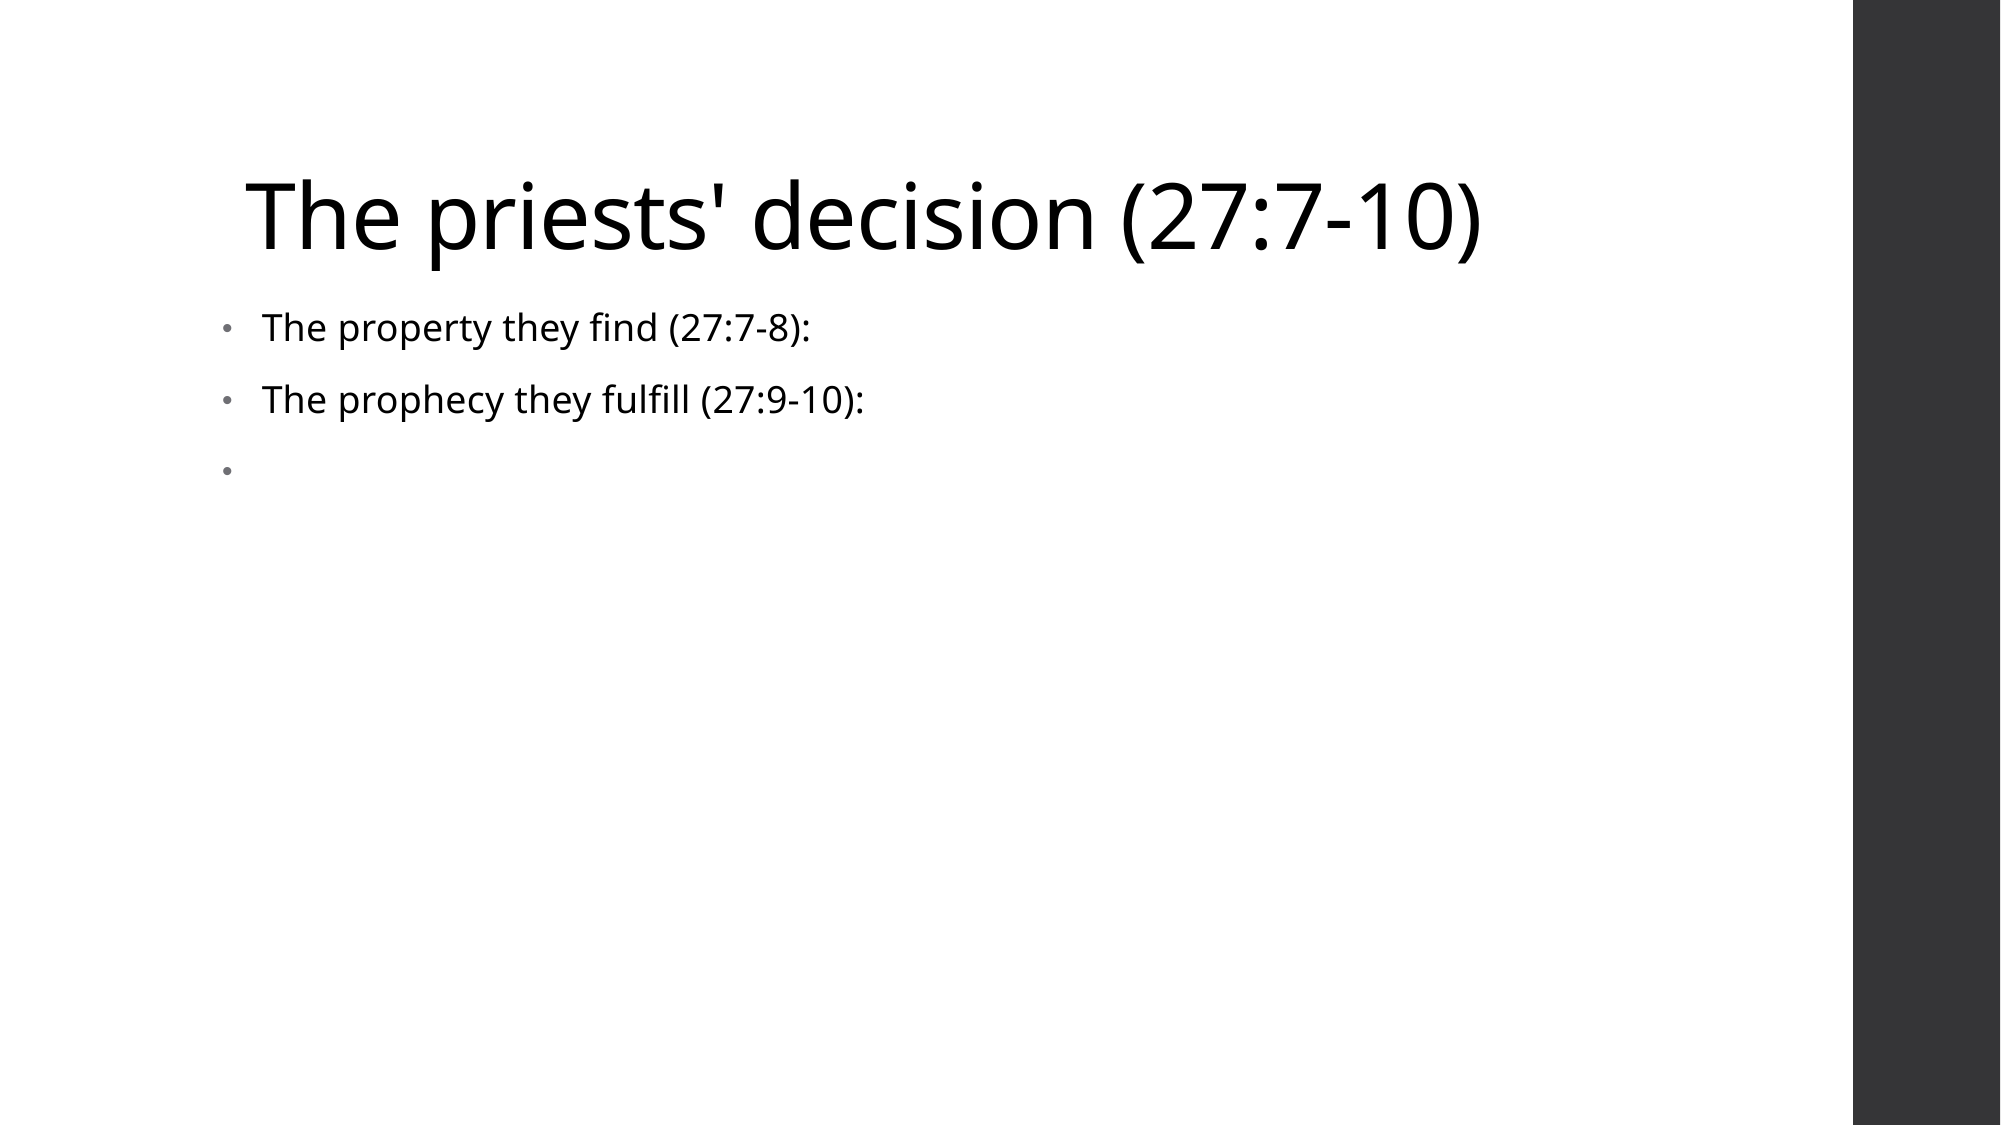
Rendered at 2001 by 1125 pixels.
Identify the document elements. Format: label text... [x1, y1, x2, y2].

title The priests' decision (27:7-10) [206, 60, 1797, 278]
list The property they find (27:7-8): The prophecy they fulfill (27:9-10): [206, 299, 1617, 1014]
